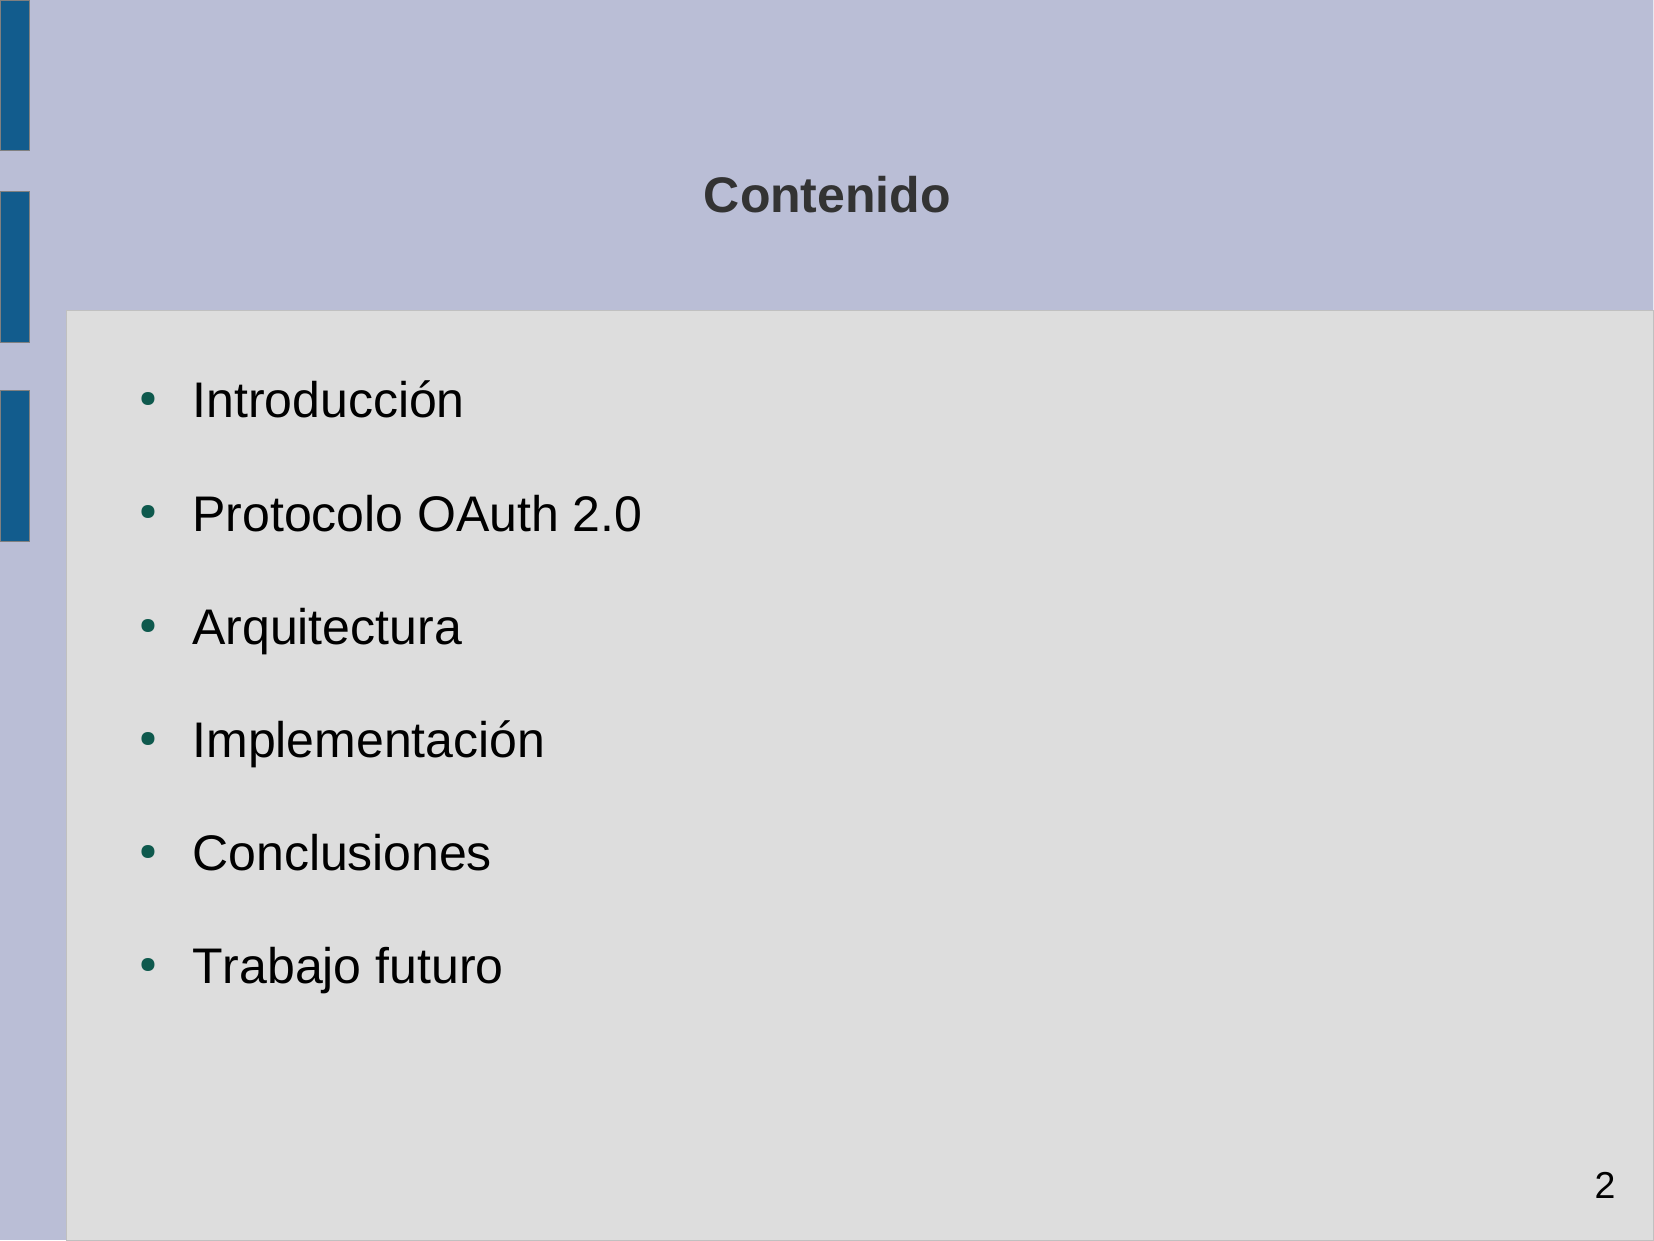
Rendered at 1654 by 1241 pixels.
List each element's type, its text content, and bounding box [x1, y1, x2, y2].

title Contenido [121, 91, 1534, 299]
text_box <número> [973, 1157, 1631, 1229]
list Introducción Protocolo OAuth 2.0 Arquitectura Implementación Conclusiones Trabajo futuro [121, 344, 1534, 1213]
